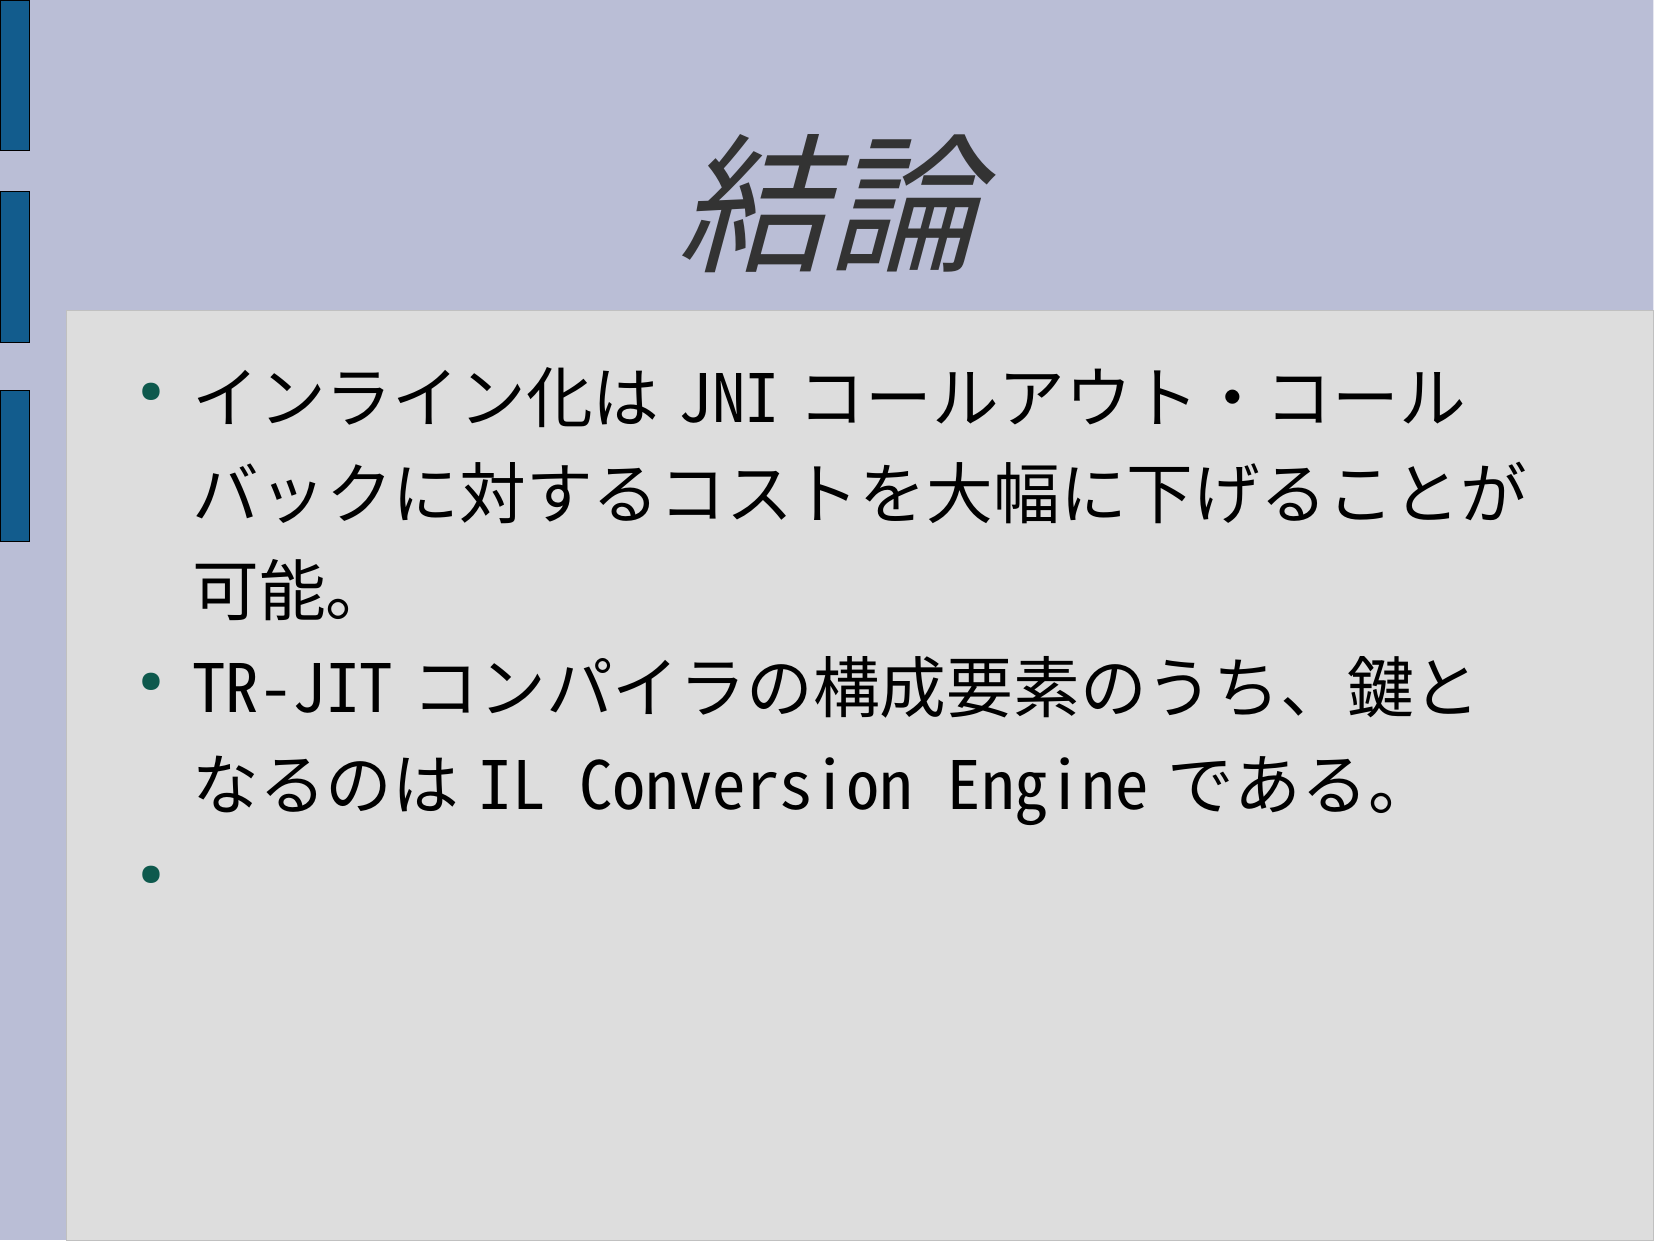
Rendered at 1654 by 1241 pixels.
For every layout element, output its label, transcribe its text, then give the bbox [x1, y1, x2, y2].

title 結論 [121, 91, 1534, 299]
list インライン化はJNIコールアウト・コールバックに対するコストを大幅に下げることが可能。 TR-JITコンパイラの構成要素のうち、鍵となるのはIL Conversion Engineである。 [121, 344, 1534, 1127]
